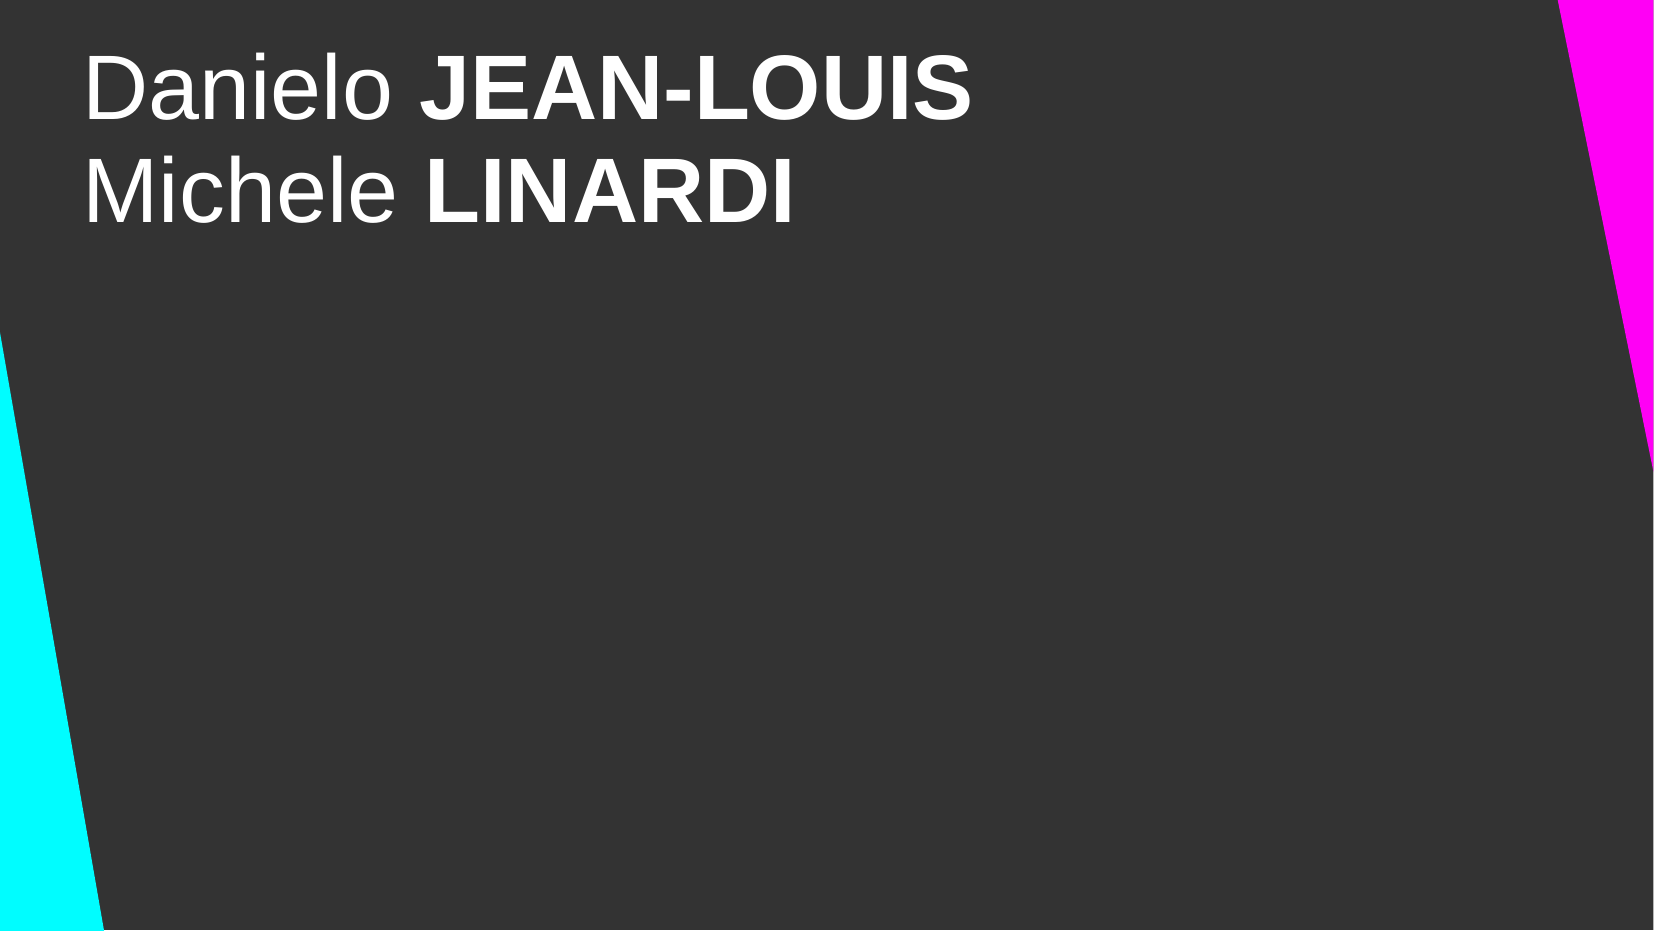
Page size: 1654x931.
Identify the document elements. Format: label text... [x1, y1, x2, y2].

text_box [0, 332, 105, 931]
subtitle Danielo JEAN-LOUIS Michele LINARDI [82, 36, 1571, 758]
text_box [1557, 0, 1654, 475]
